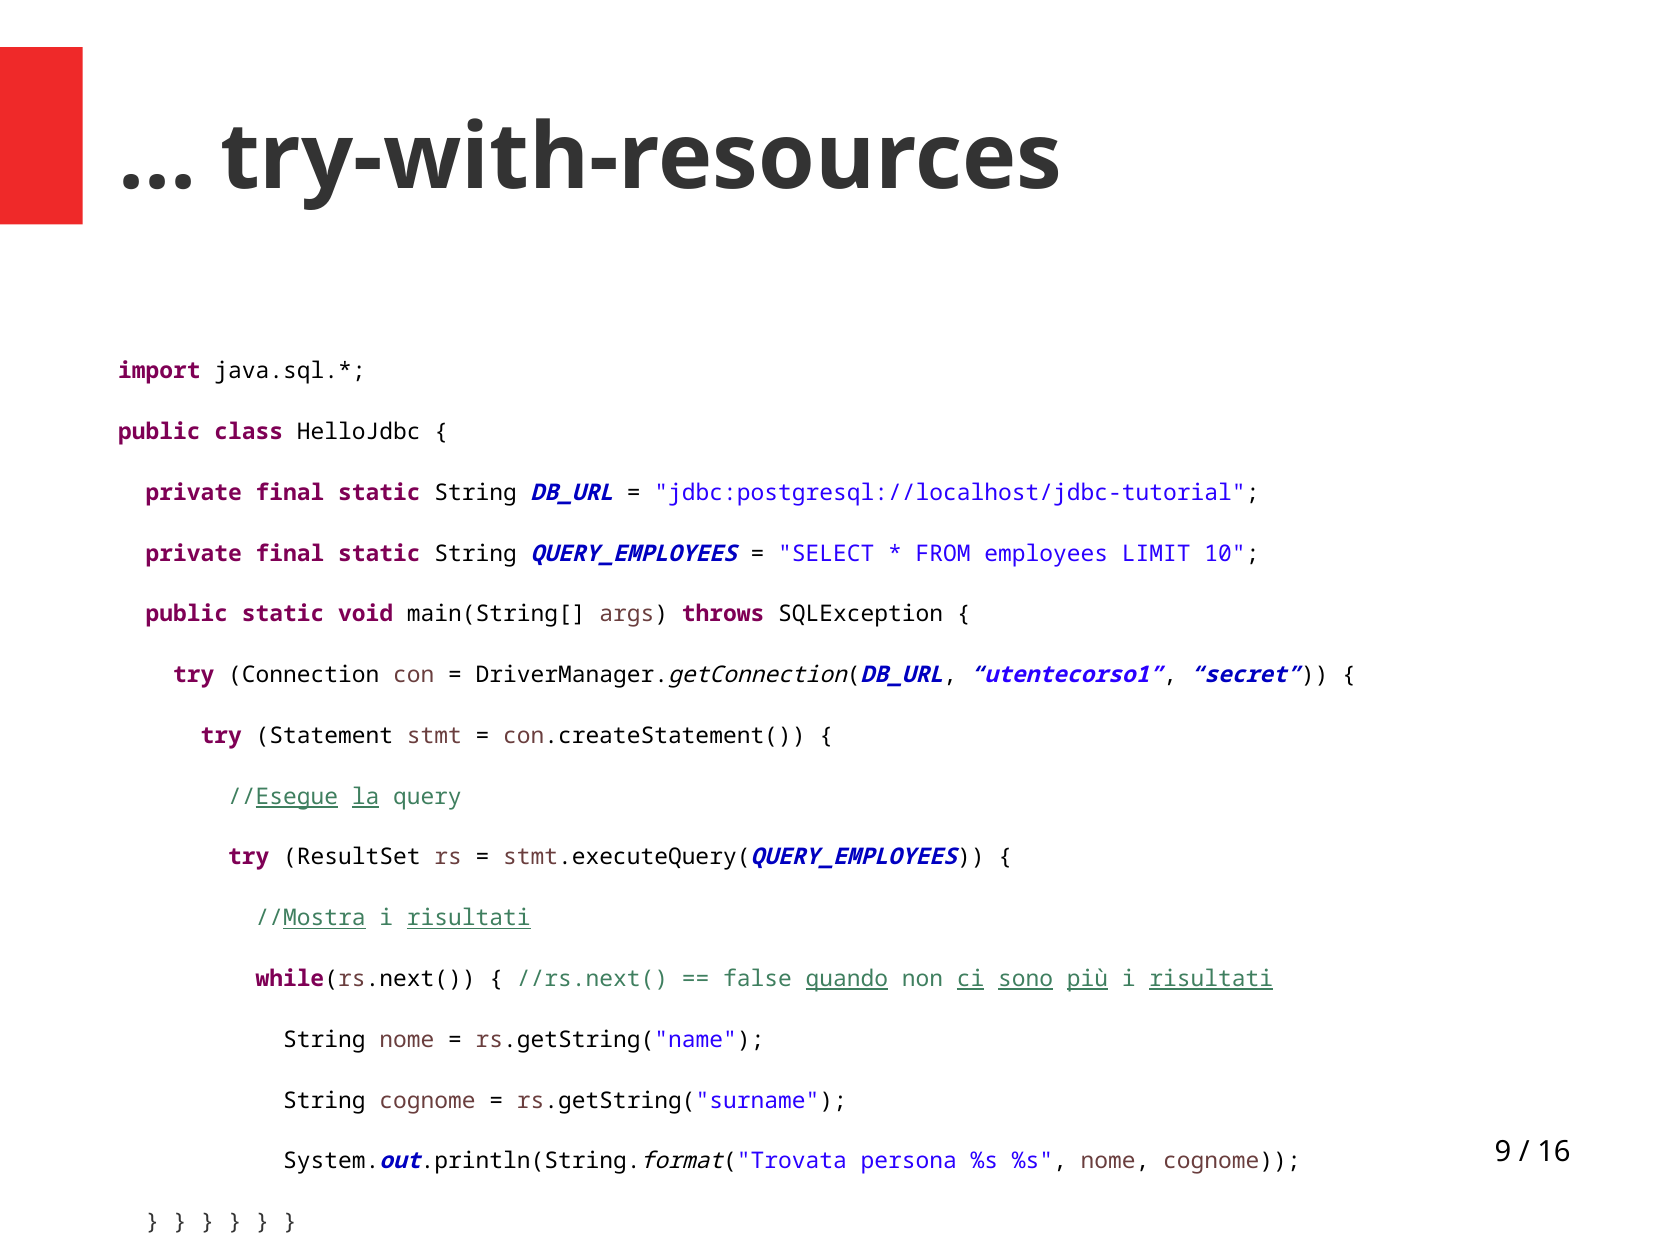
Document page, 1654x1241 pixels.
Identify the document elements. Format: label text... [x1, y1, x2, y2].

list import java.sql.*; public class HelloJdbc { private final static String DB_URL = "jdbc:postgresql://localhost/jdbc-tutorial"; private final static String QUERY_EMPLOYEES = "SELECT * FROM employees LIMIT 10"; public static void main(String[] args) throws SQLException { try (Connection con = DriverManager.getConnection(DB_URL, “utentecorso1”, “secret”)) { try (Statement stmt = con.createStatement()) { //Esegue la query try (ResultSet rs = stmt.executeQuery(QUERY_EMPLOYEES)) { //Mostra i risultati while(rs.next()) { //rs.next() == false quando non ci sono più i risultati String nome = rs.getString("name"); String cognome = rs.getString("surname"); System.out.println(String.format("Trovata persona %s %s", nome, cognome)); } } } } } } [118, 354, 1536, 1074]
title ... try-with-resources [118, 49, 1571, 257]
